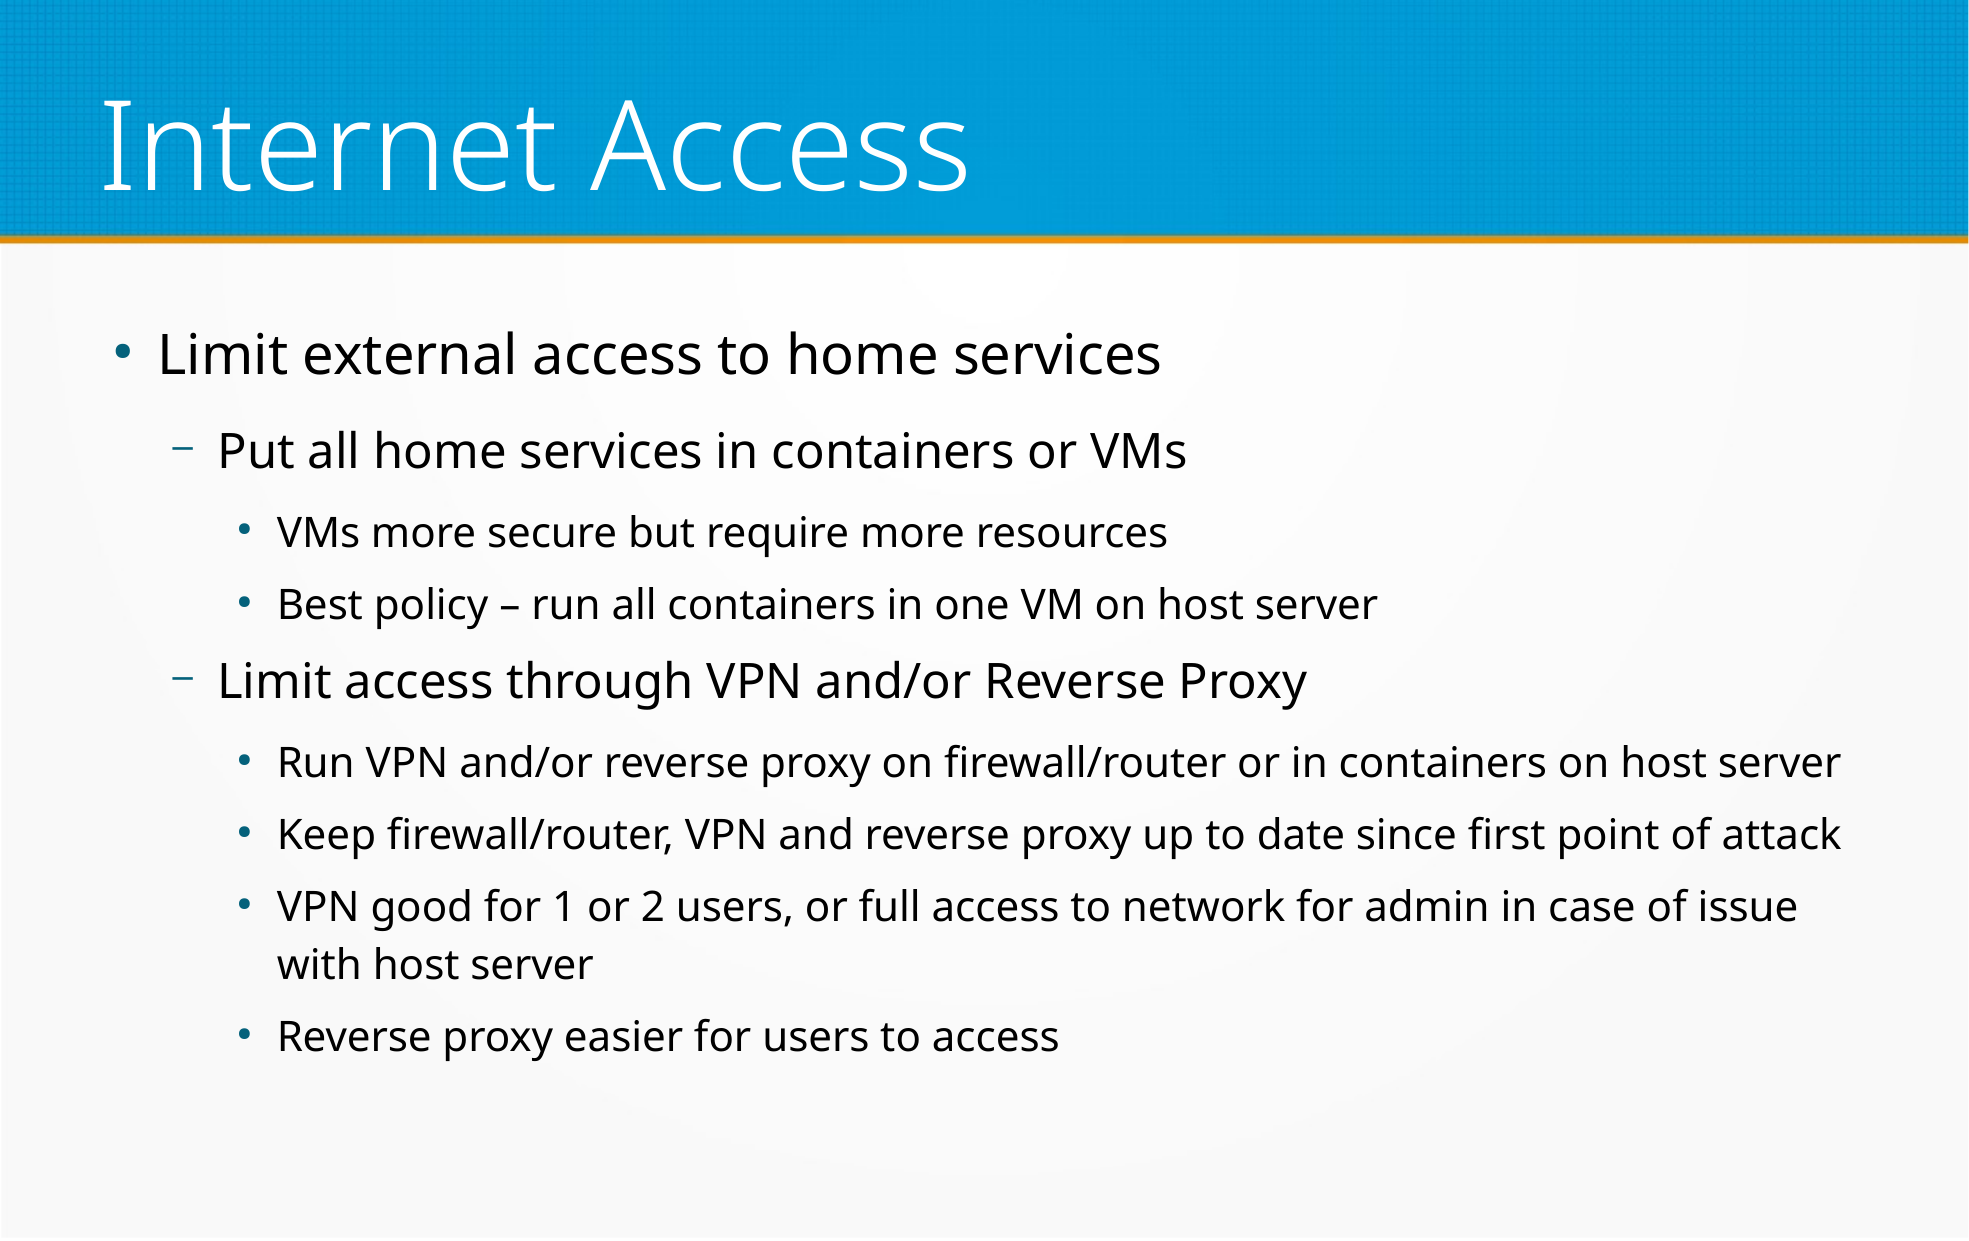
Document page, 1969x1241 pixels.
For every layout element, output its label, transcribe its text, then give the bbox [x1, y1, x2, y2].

list Limit external access to home services Put all home services in containers or VMs VMs more secure but require more resources Best policy – run all containers in one VM on host server Limit access through VPN and/or Reverse Proxy Run VPN and/or reverse proxy on firewall/router or in containers on host server Keep firewall/router, VPN and reverse proxy up to date since first point of attack VPN good for 1 or 2 users, or full access to network for admin in case of issue with host server Reverse proxy easier for users to access [98, 315, 1861, 1081]
picture [0, 233, 1969, 1241]
title Internet Access [98, 19, 1870, 227]
